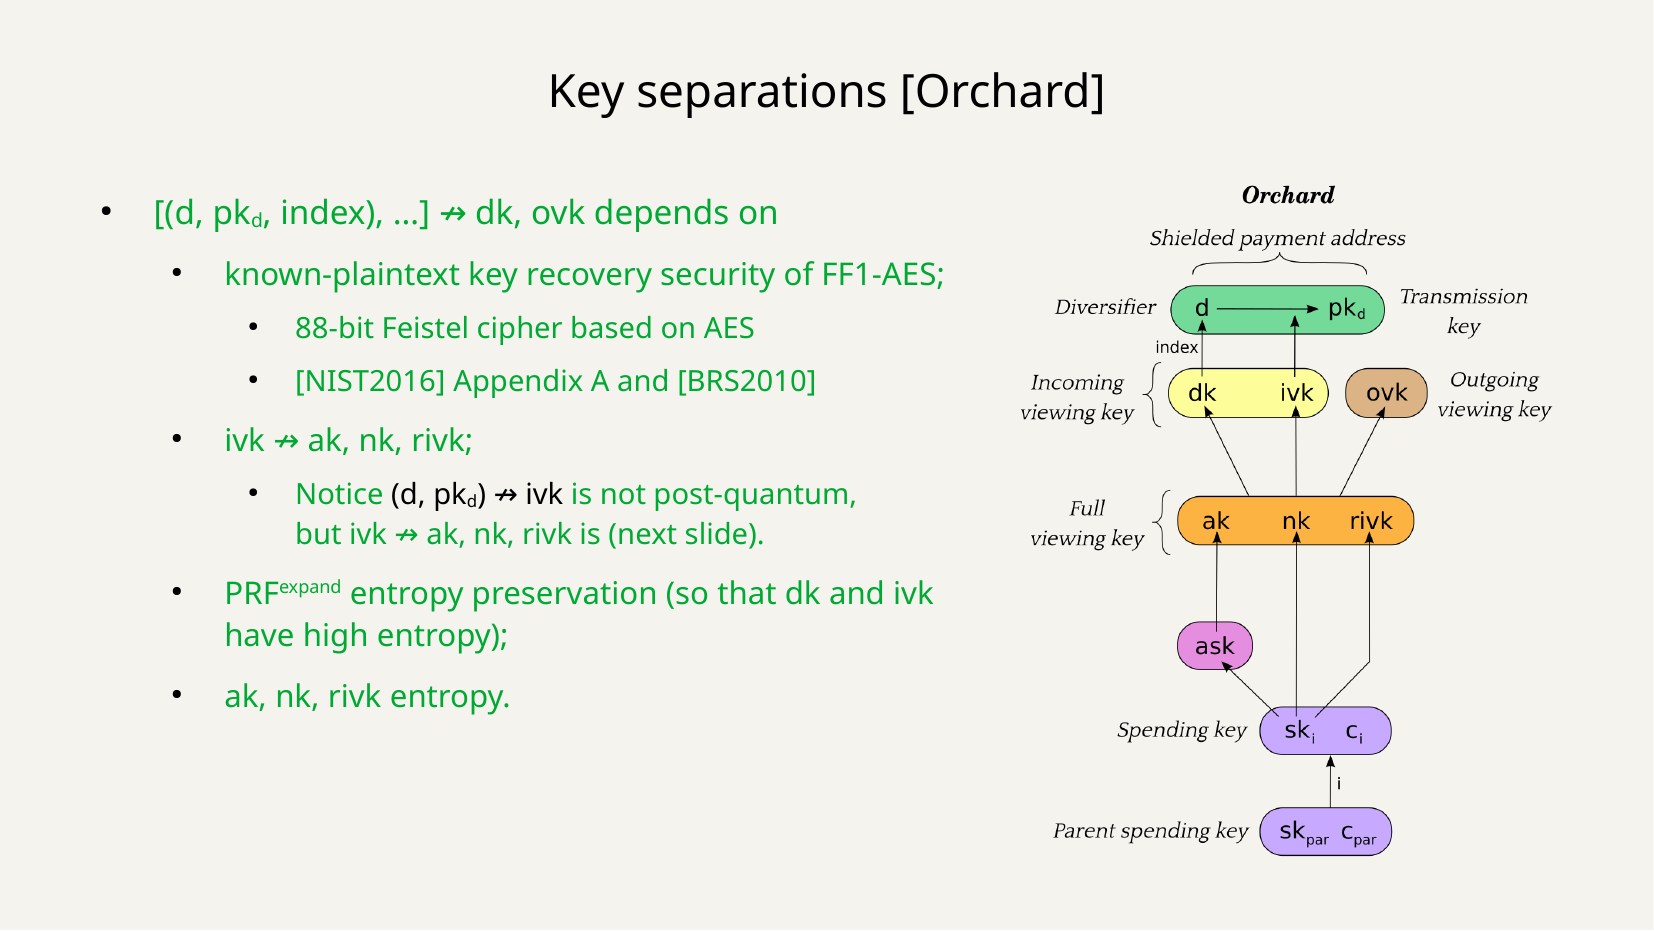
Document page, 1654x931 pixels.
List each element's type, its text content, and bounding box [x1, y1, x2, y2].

title Key separations [Orchard] [82, 57, 1571, 121]
list [(d, pkd, index), …] ↛ dk, ovk depends on known-plaintext key recovery security of FF1-AES; 88-bit Feistel cipher based on AES [NIST2016] Appendix A and [BRS2010] ivk ↛ ak, nk, rivk; Notice (d, pkd) ↛ ivk is not post-quantum, but ivk ↛ ak, nk, rivk is (next slide). PRFexpand entropy preservation (so that dk and ivk have high entropy); ak, nk, rivk entropy. [82, 188, 969, 854]
picture [1009, 177, 1560, 866]
